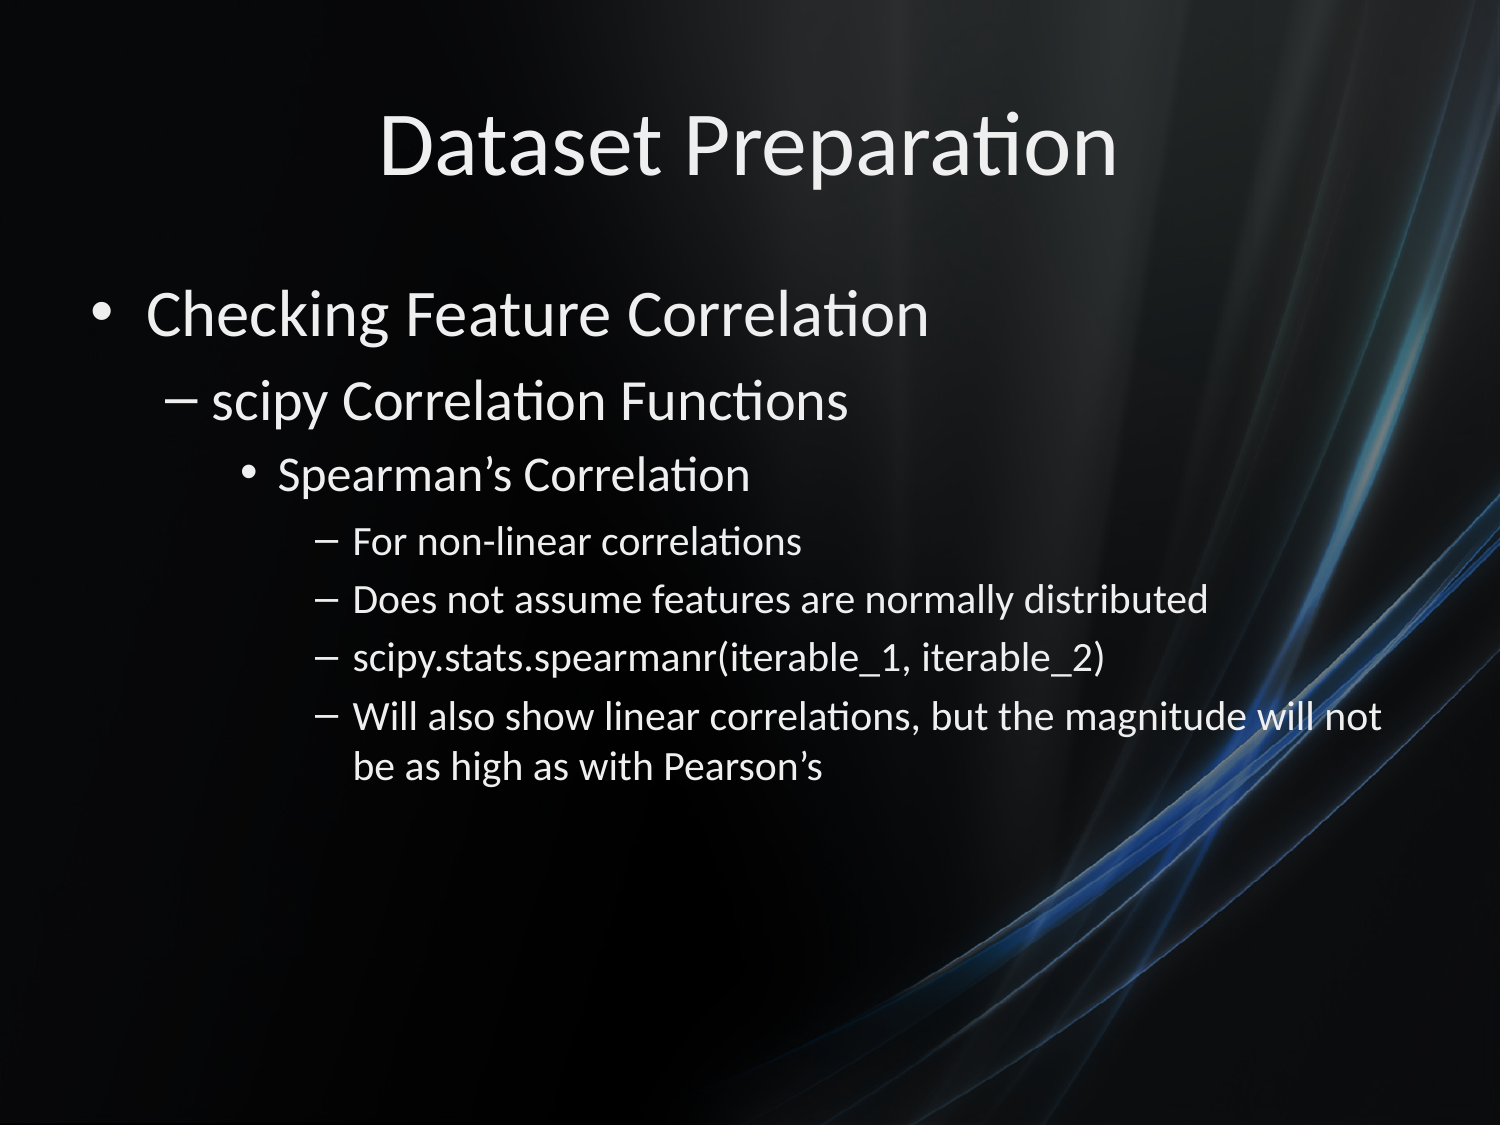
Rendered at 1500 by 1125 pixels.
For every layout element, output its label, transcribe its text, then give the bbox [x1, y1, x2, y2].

list Checking Feature Correlation scipy Correlation Functions Spearman’s Correlation For non-linear correlations Does not assume features are normally distributed scipy.stats.spearmanr(iterable_1, iterable_2) Will also show linear correlations, but the magnitude will not be as high as with Pearson’s [75, 262, 1425, 1005]
picture [0, 0, 1500, 1125]
title Dataset Preparation [75, 45, 1425, 233]
